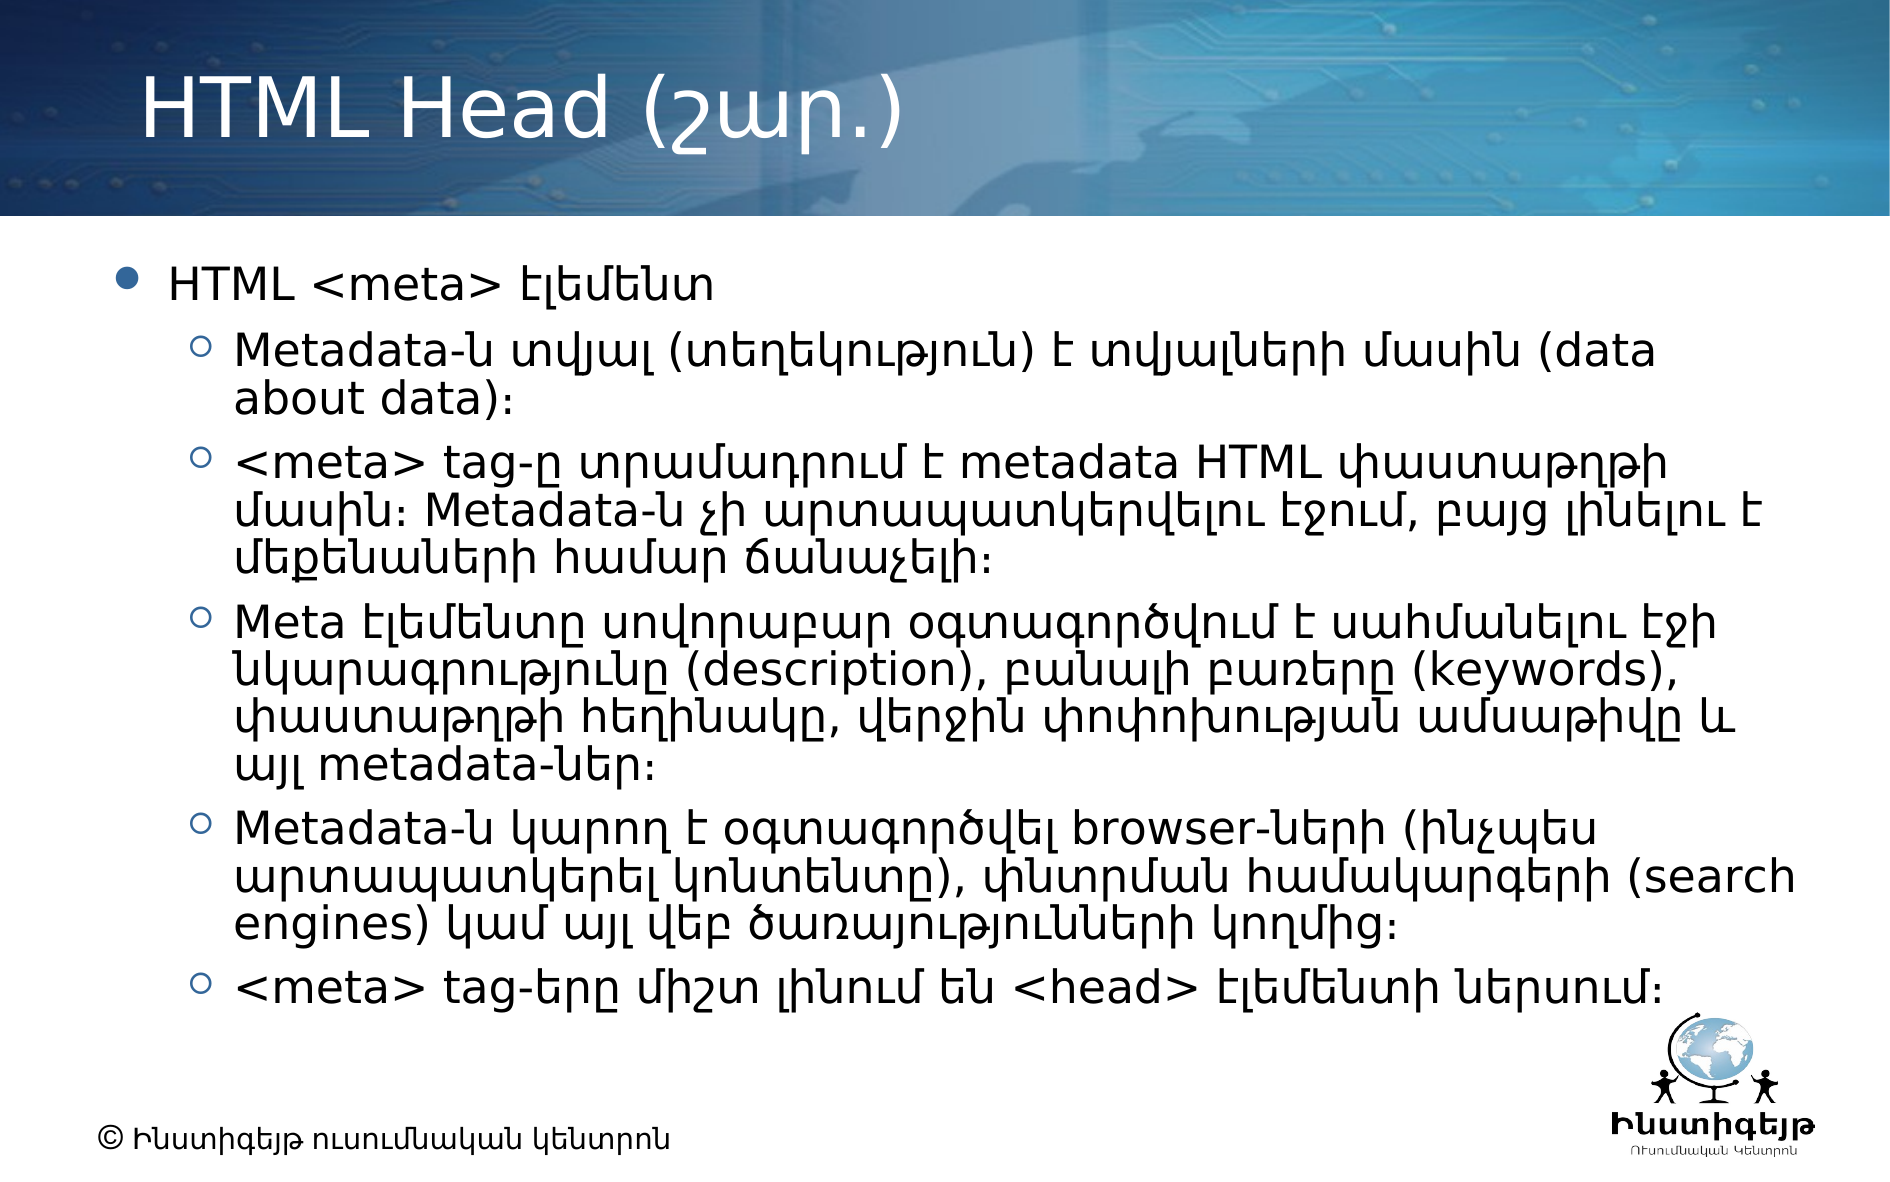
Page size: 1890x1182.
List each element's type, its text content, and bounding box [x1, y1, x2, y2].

title Շնորհակալություն [894, 87, 1801, 91]
title Շնորհակալություն [112, 299, 1801, 351]
picture [0, 0, 1890, 216]
picture [1612, 1012, 1815, 1157]
title Շնորհակալություն [657, 87, 888, 91]
list HTML <meta> էլեմենտ Metadata-ն տվյալ (տեղեկություն) է տվյալների մասին (data about data)։ <meta> tag-ը տրամադրում է metadata HTML փաստաթղթի մասին։ Metadata-ն չի արտապատկերվելու էջում, բայց լինելու է մեքենաների համար ճանաչելի։ Meta էլեմենտը սովորաբար օգտագործվում է սահմանելու էջի նկարագրությունը (description), բանալի բառերը (keywords), փաստաթղթի հեղինակը, վերջին փոփոխության ամսաթիվը և այլ metadata-ներ։ Metadata-ն կարող է օգտագործվել browser-ների (ինչպես արտապատկերել կոնտենտը), փնտրման համակարգերի (search engines) կամ այլ վեբ ծառայությունների կողմից։ <meta> tag-երը միշտ լինում են <head> էլեմենտի ներսում։ [112, 262, 1801, 292]
title Շնորհակալություն [450, 87, 598, 91]
